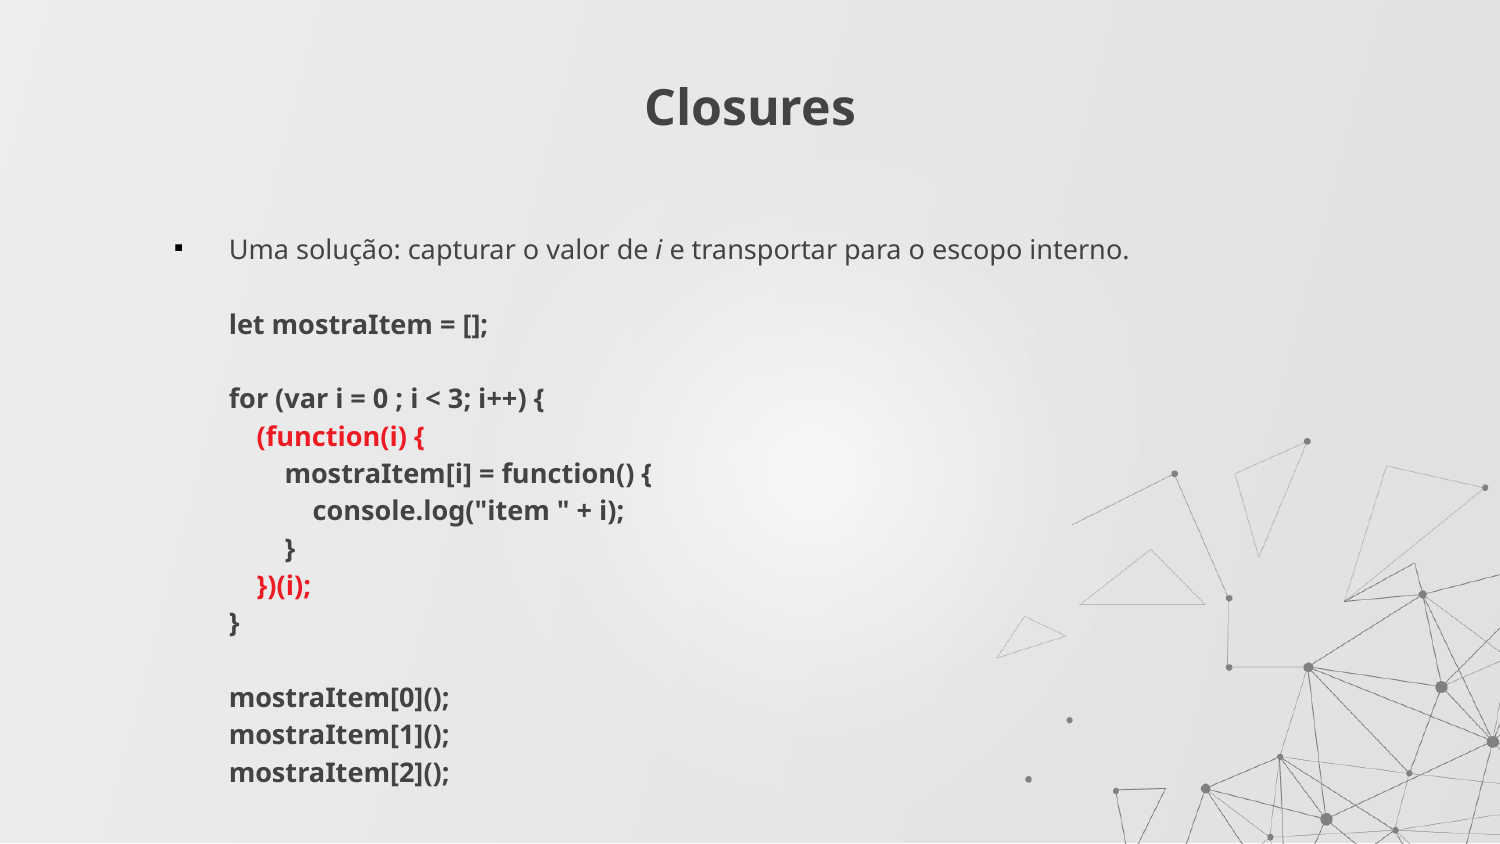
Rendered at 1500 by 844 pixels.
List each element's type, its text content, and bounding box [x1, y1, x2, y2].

title Closures [60, 60, 1441, 216]
list Uma solução: capturar o valor de i e transportar para o escopo interno. let mostraItem = []; for (var i = 0 ; i < 3; i++) { (function(i) { mostraItem[i] = function() { console.log("item " + i); } })(i); } mostraItem[0](); mostraItem[1](); mostraItem[2](); [142, 216, 1278, 455]
picture [0, 0, 1500, 844]
